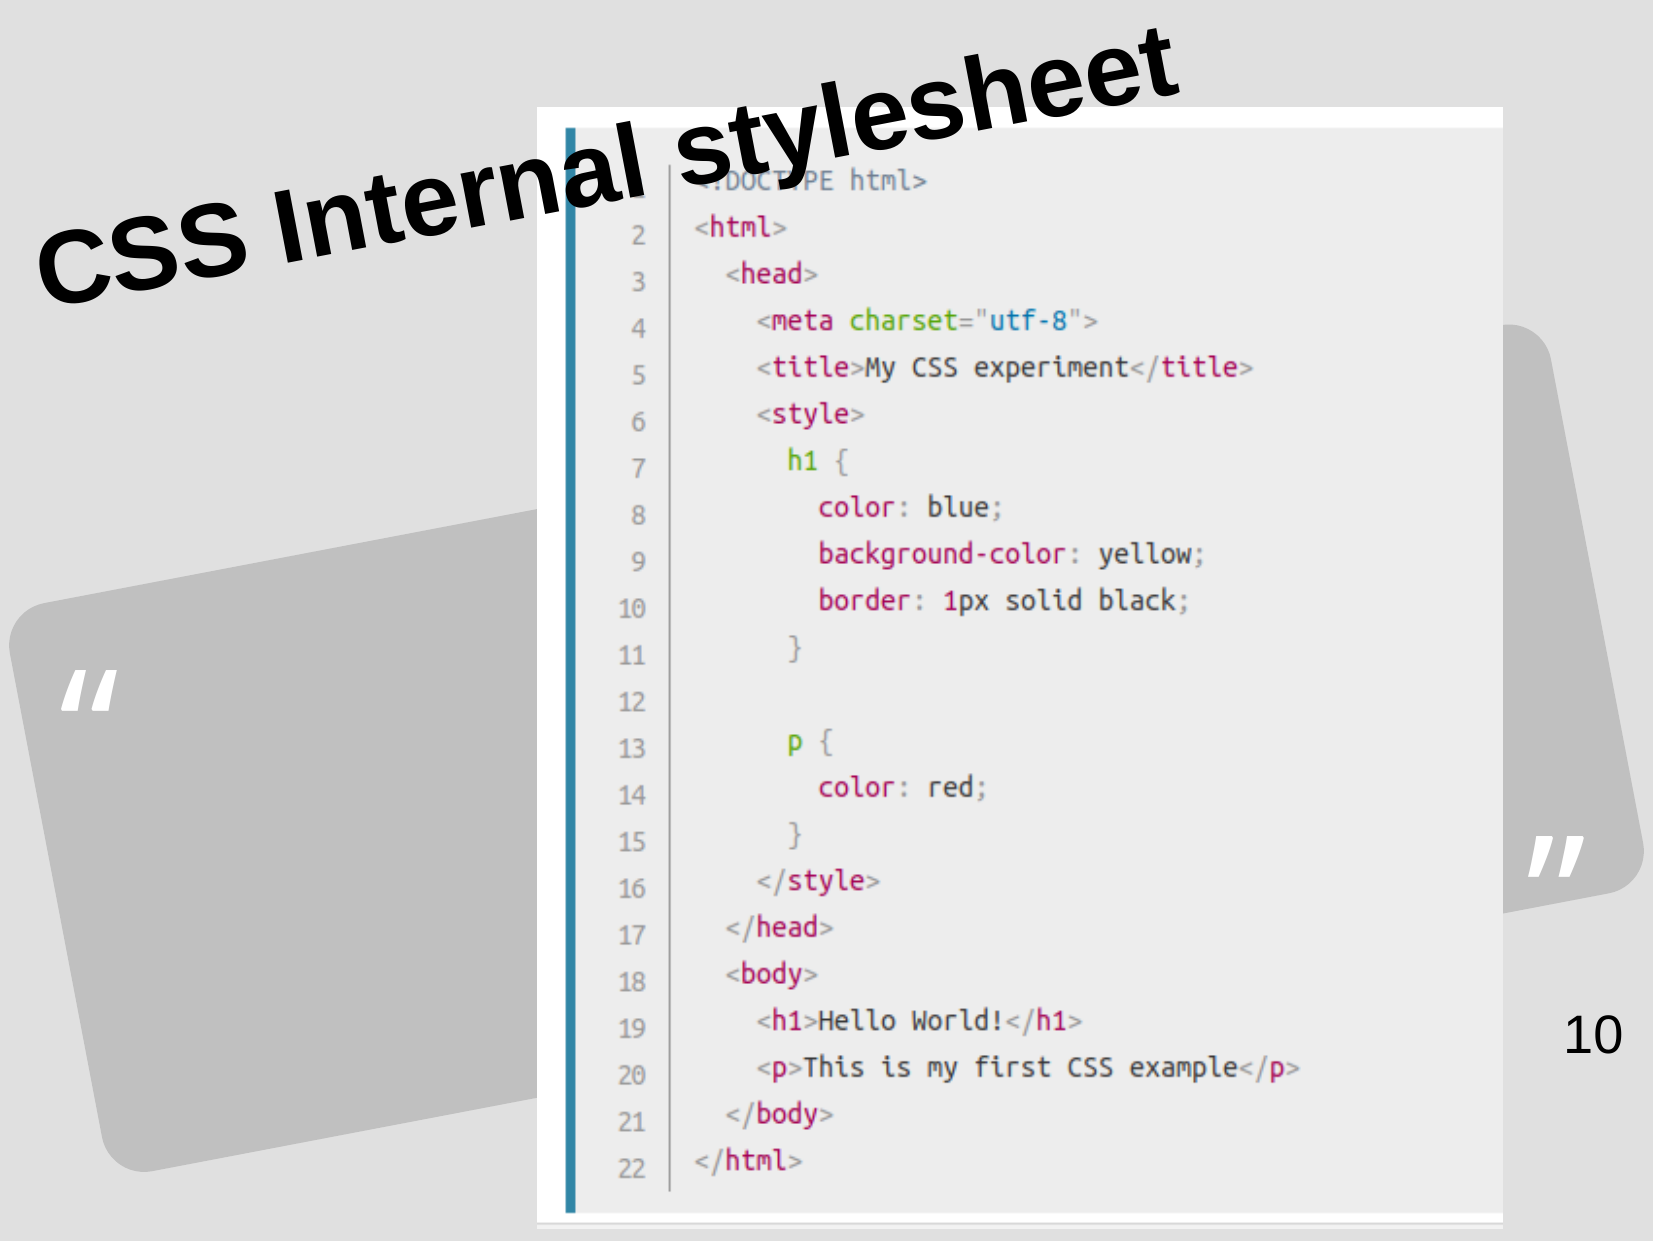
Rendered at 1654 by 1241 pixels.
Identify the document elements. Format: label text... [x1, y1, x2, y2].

picture [537, 107, 1503, 1229]
title CSS Internal stylesheet [16, 0, 1518, 377]
